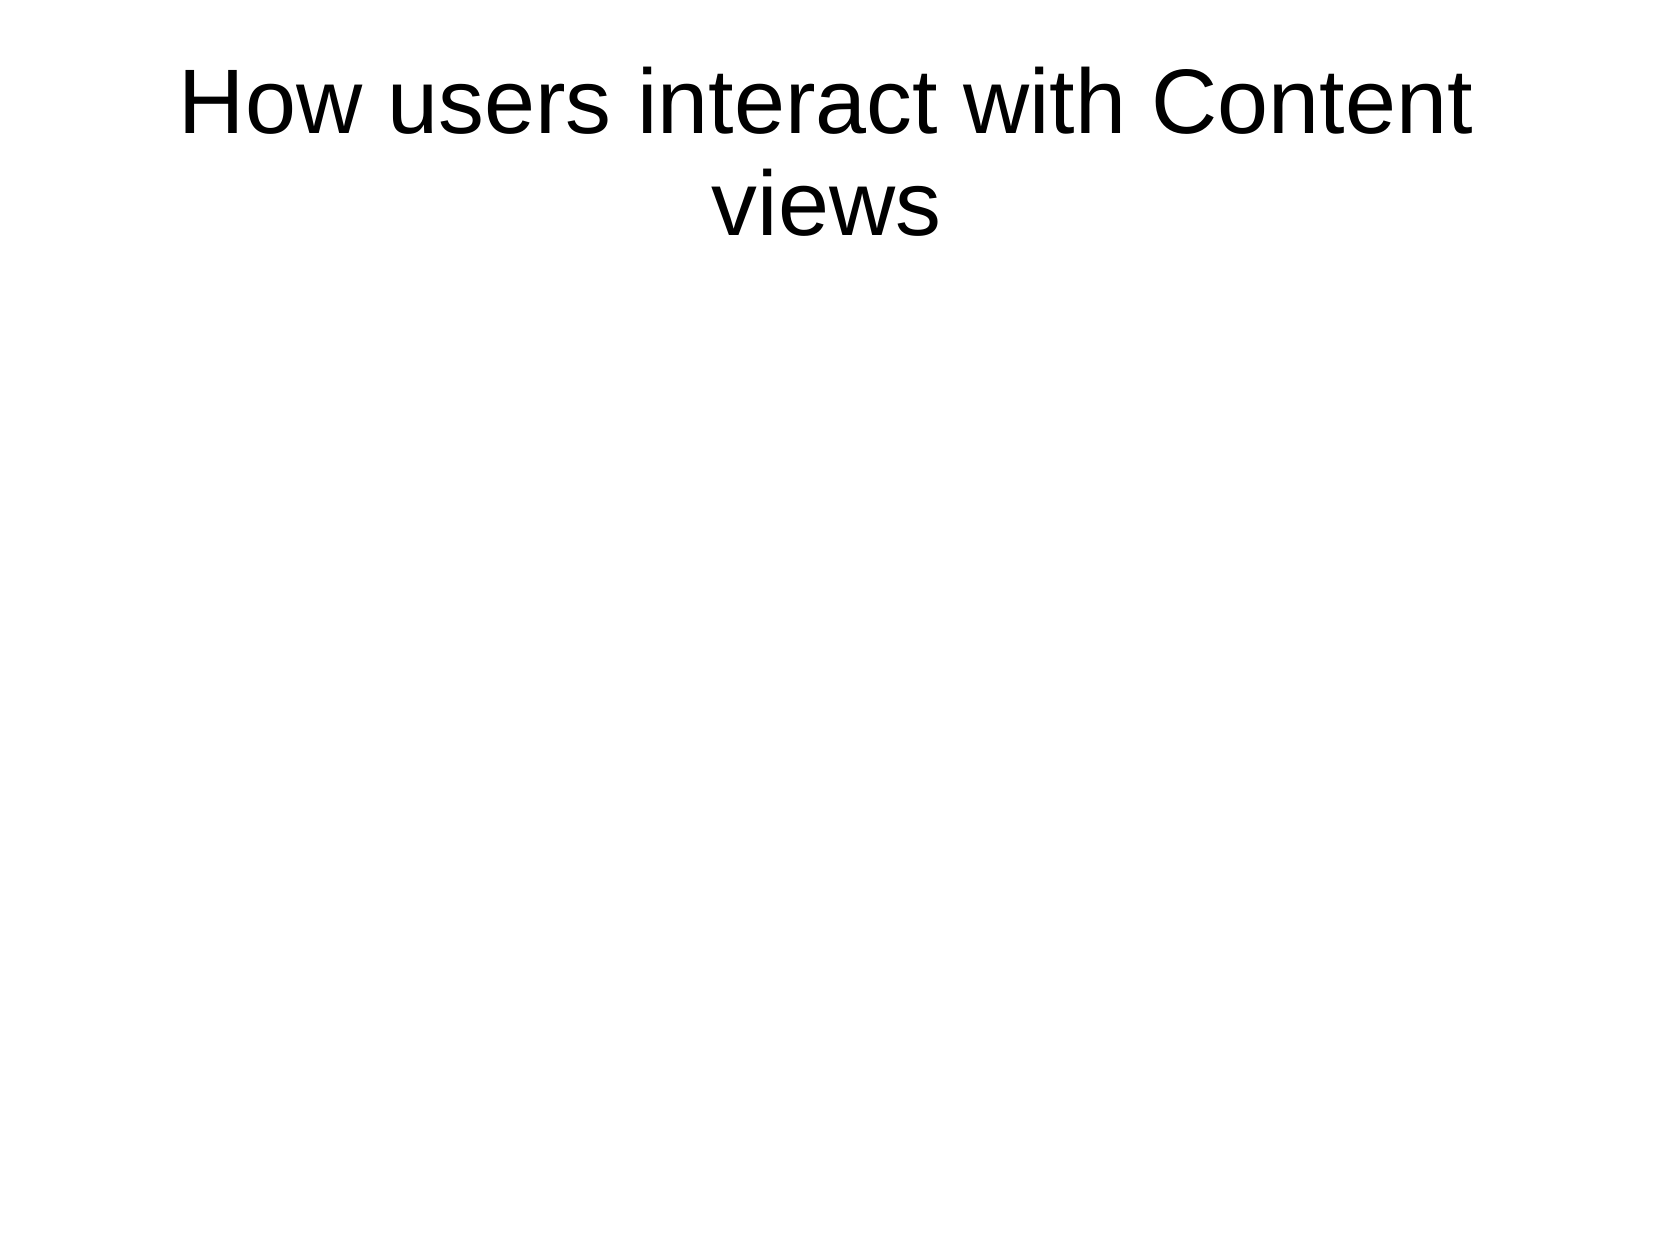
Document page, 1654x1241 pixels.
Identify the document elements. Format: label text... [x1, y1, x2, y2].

title How users interact with Content views [82, 49, 1571, 257]
